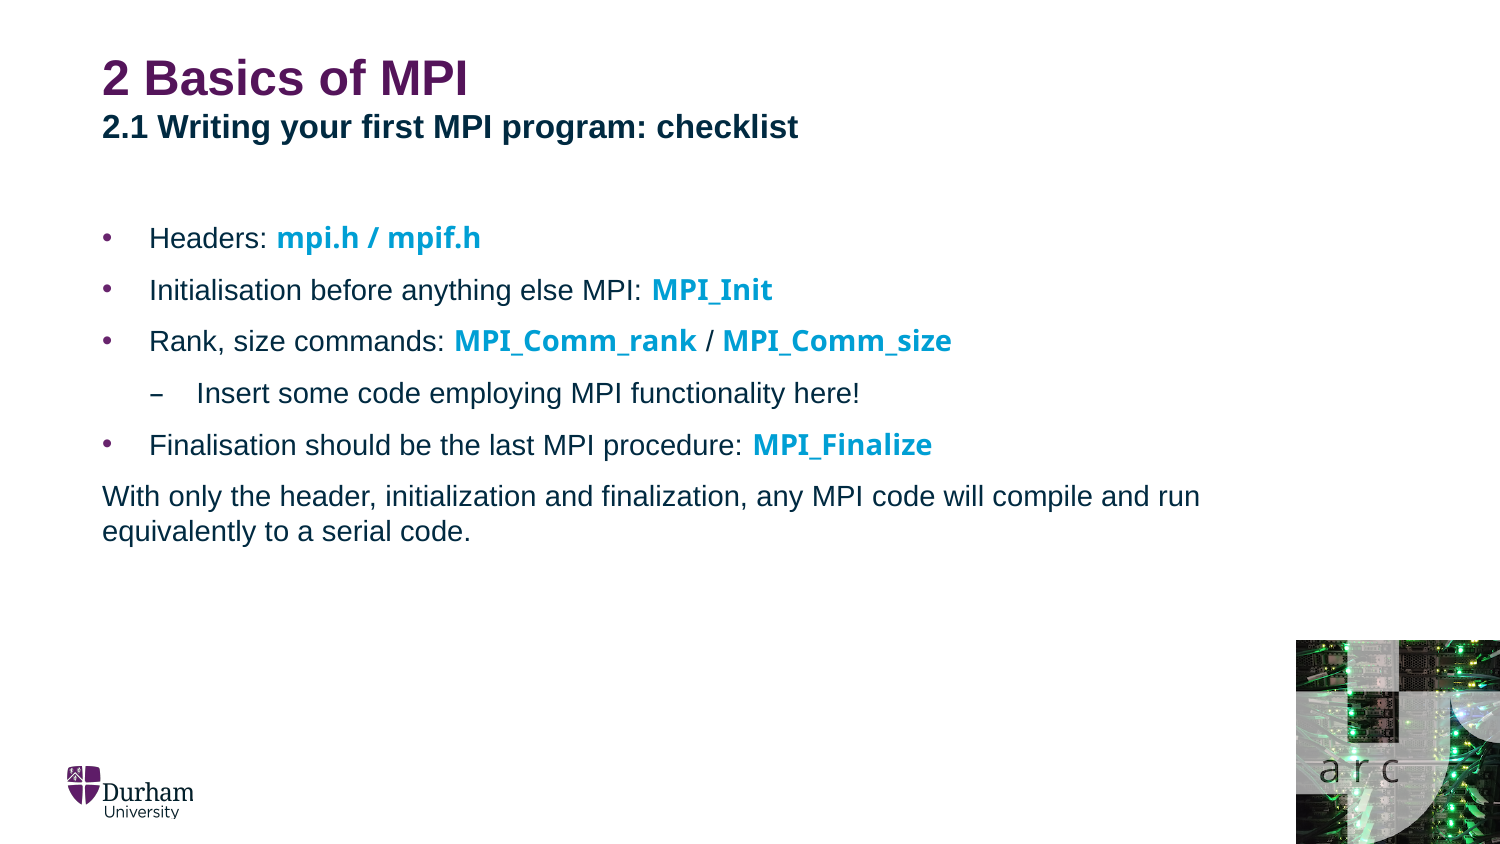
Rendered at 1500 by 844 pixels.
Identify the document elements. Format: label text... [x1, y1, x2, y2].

picture [1296, 640, 1500, 844]
picture [67, 766, 193, 819]
list Headers: mpi.h / mpif.h Initialisation before anything else MPI: MPI_Init Rank, size commands: MPI_Comm_rank / MPI_Comm_size Insert some code employing MPI functionality here! Finalisation should be the last MPI procedure: MPI_Finalize With only the header, initialization and finalization, any MPI code will compile and run equivalently to a serial code. [101, 167, 1258, 506]
title 2 Basics of MPI 2.1 Writing your first MPI program: checklist [101, 45, 1399, 187]
